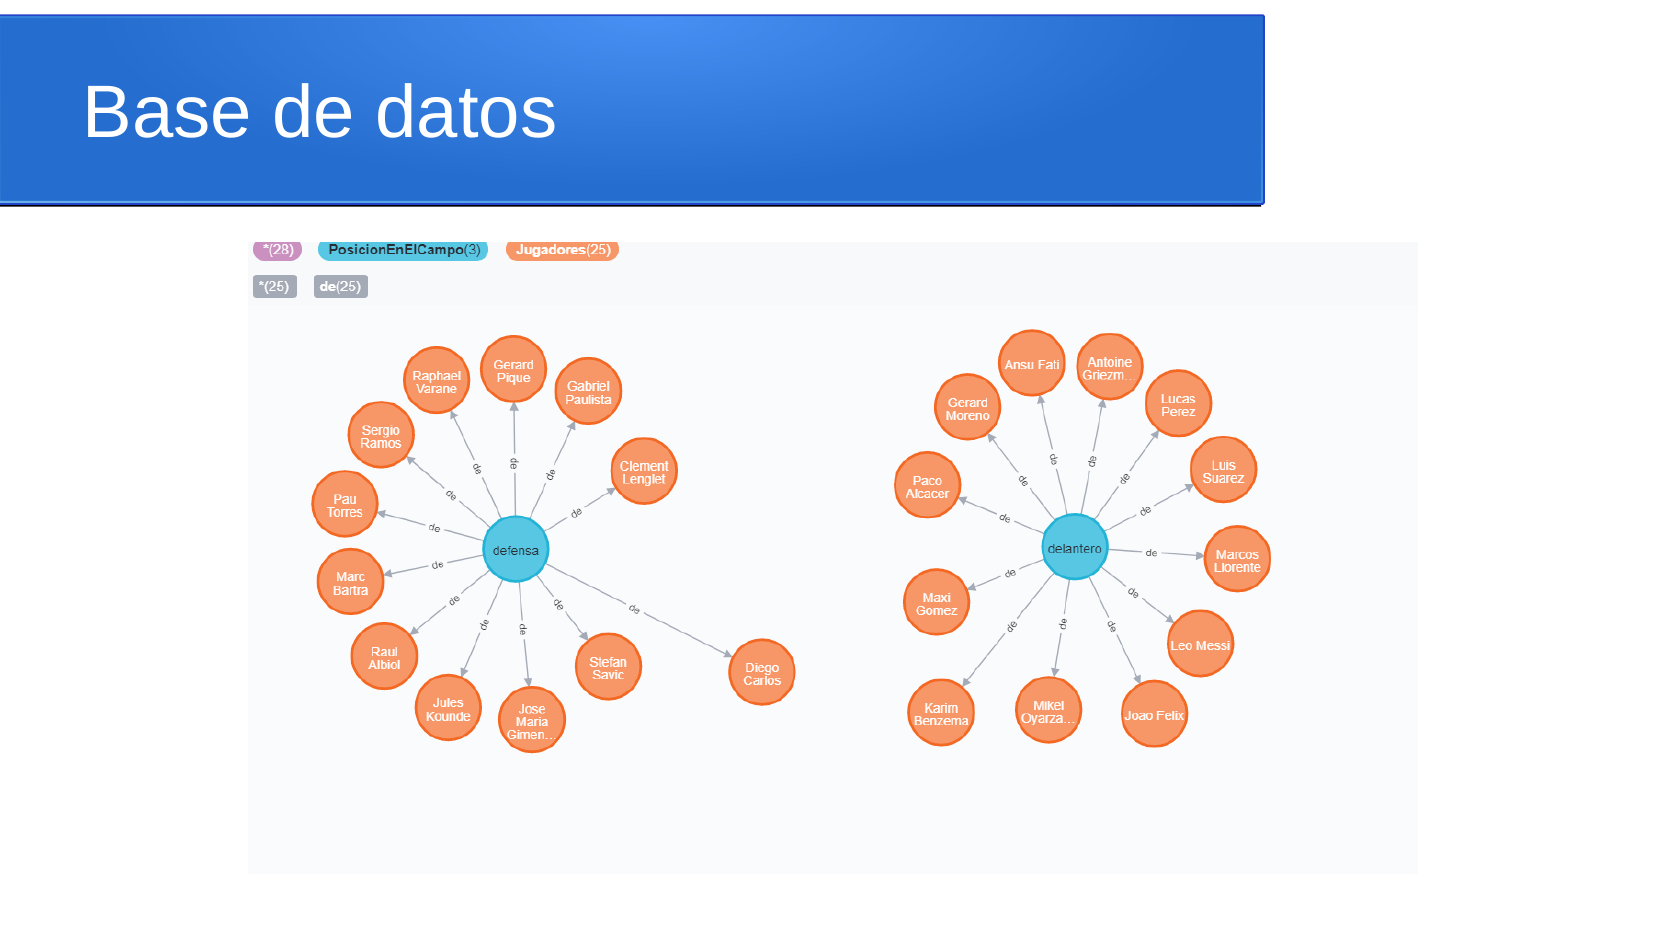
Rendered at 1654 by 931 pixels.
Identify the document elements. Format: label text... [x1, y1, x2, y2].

picture [248, 242, 1418, 875]
title Base de datos [82, 35, 1235, 189]
